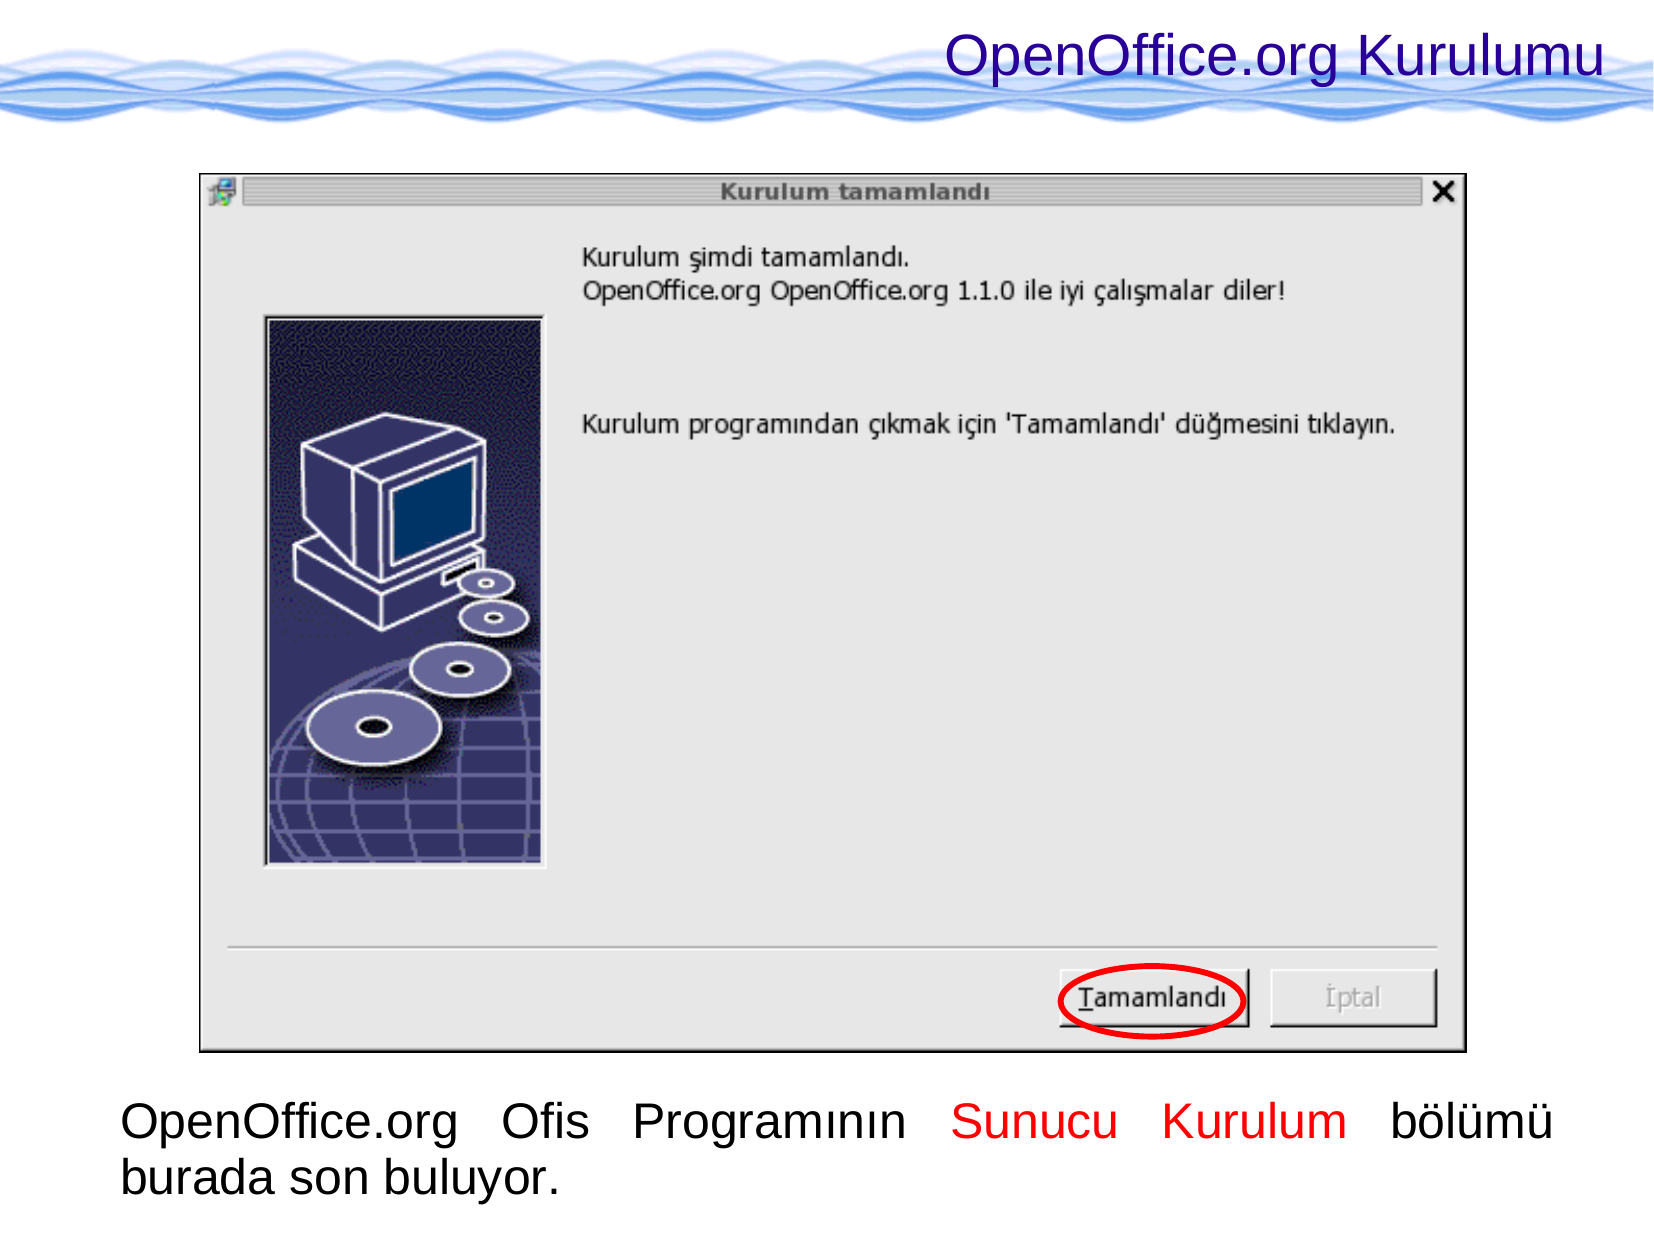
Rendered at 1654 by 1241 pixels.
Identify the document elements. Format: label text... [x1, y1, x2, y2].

text_box OpenOffice.org Ofis Programının Sunucu Kurulum bölümü burada son buluyor. [105, 1086, 1569, 1214]
picture [199, 173, 1467, 1054]
picture [0, 41, 1654, 129]
text_box OpenOffice.org Kurulumu [587, 15, 1654, 96]
